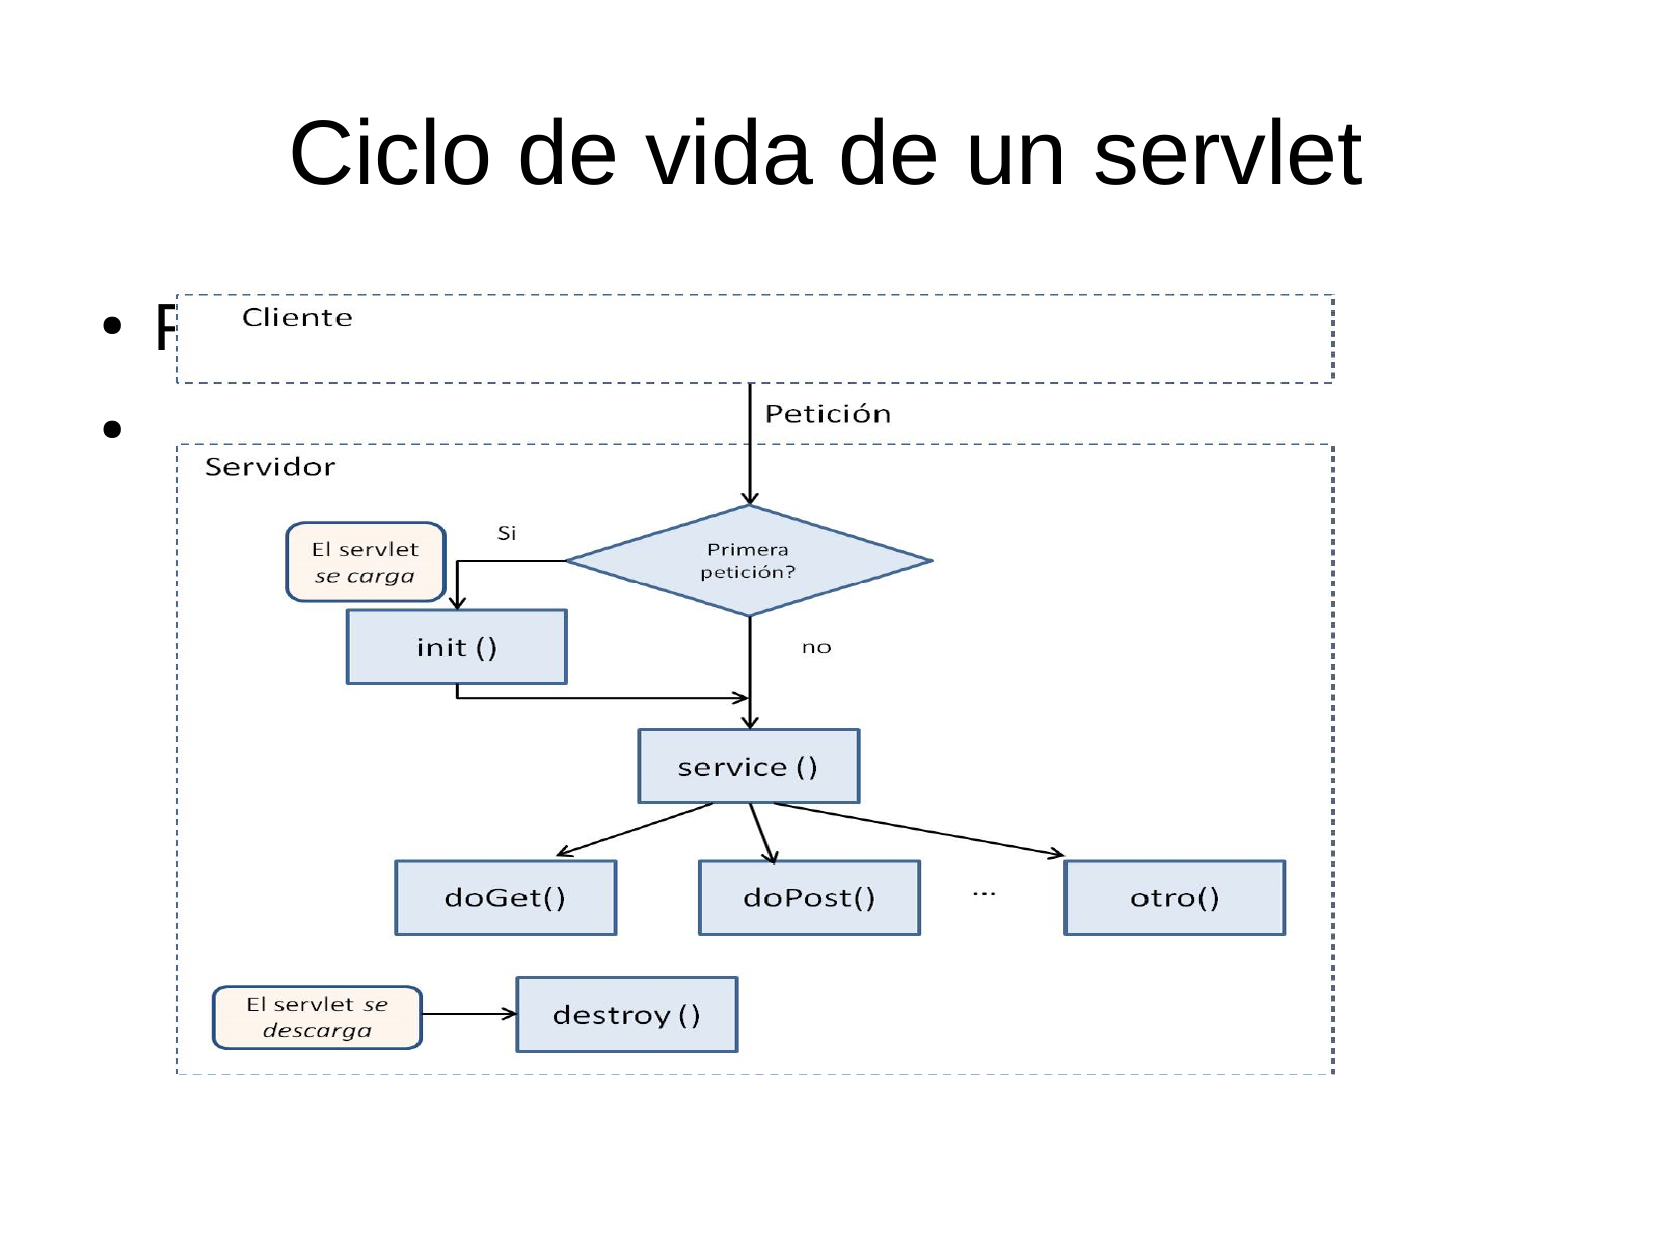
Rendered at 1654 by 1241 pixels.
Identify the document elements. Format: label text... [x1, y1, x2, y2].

title Ciclo de vida de un servlet [82, 49, 1571, 257]
list F [82, 290, 1571, 1109]
picture [175, 290, 1335, 1075]
